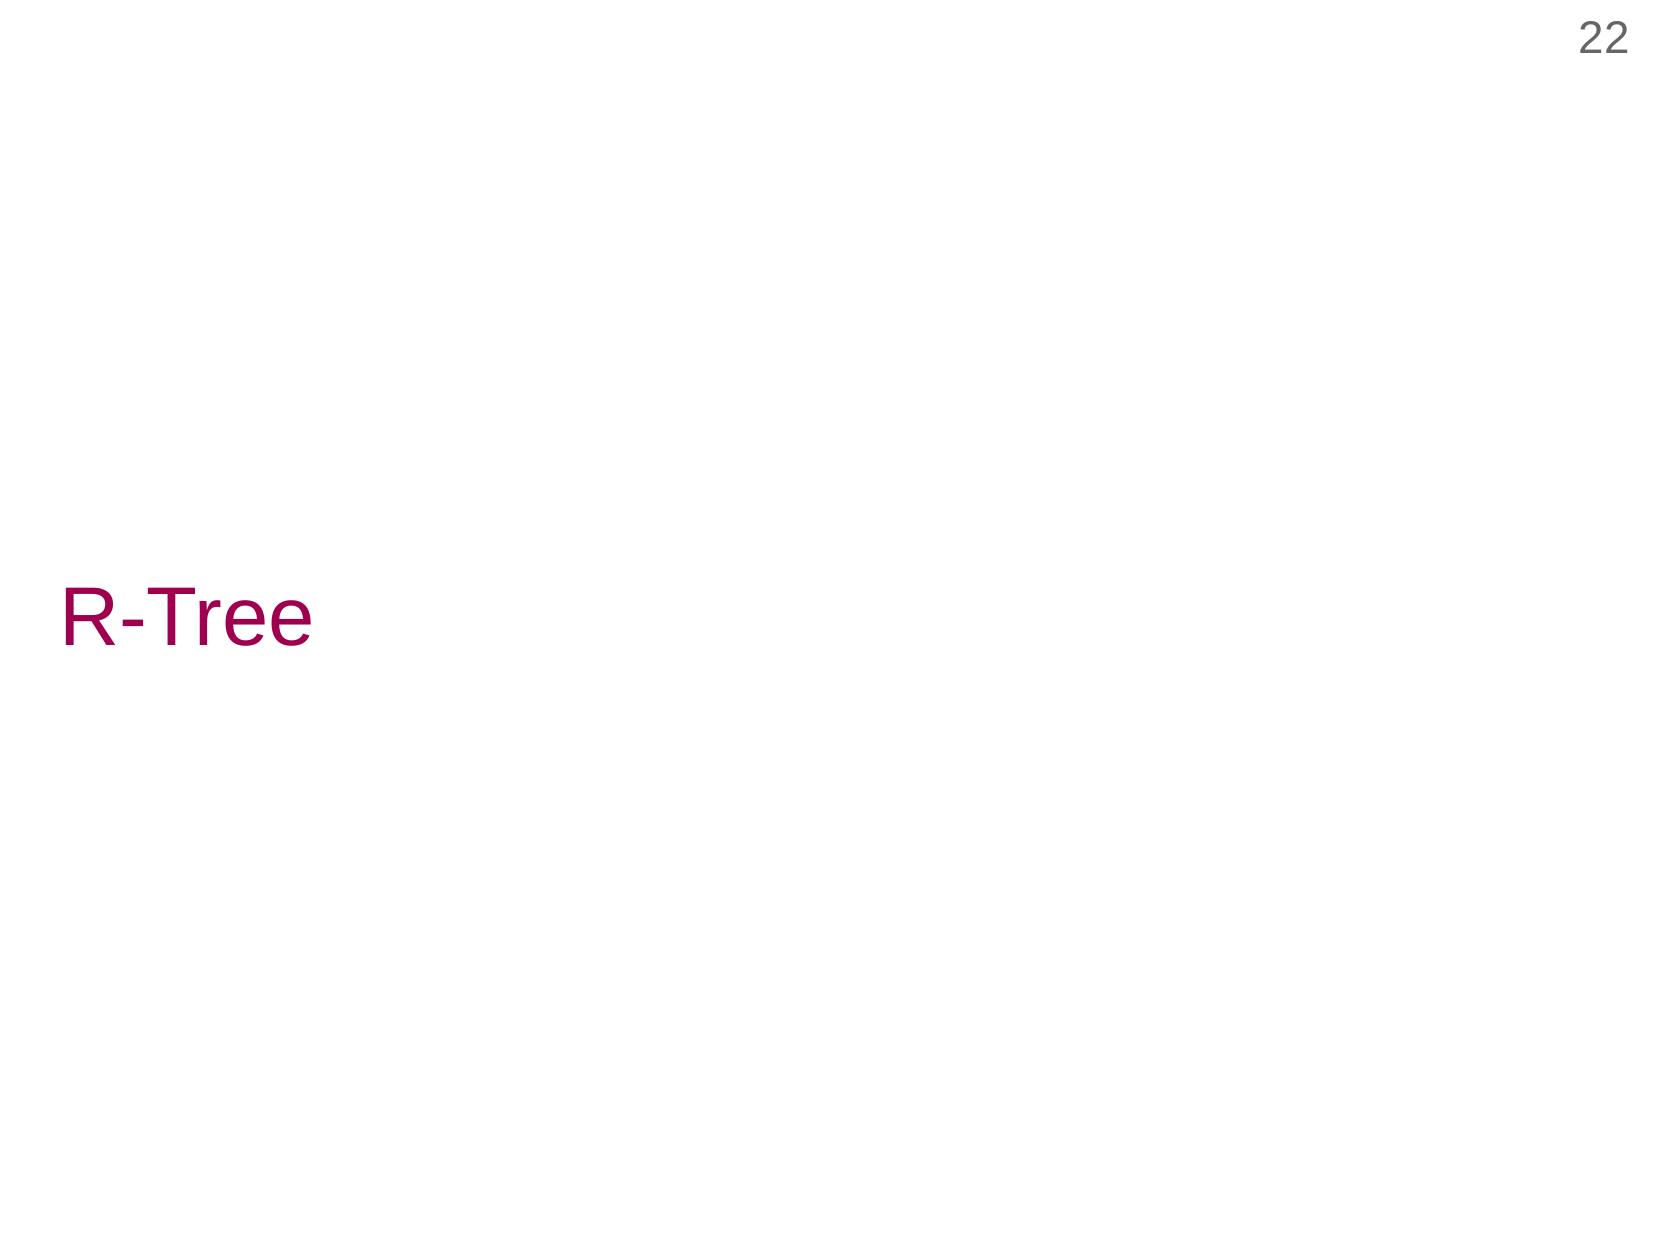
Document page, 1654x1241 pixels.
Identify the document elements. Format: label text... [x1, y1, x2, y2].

title R-Tree [59, 29, 1595, 1211]
